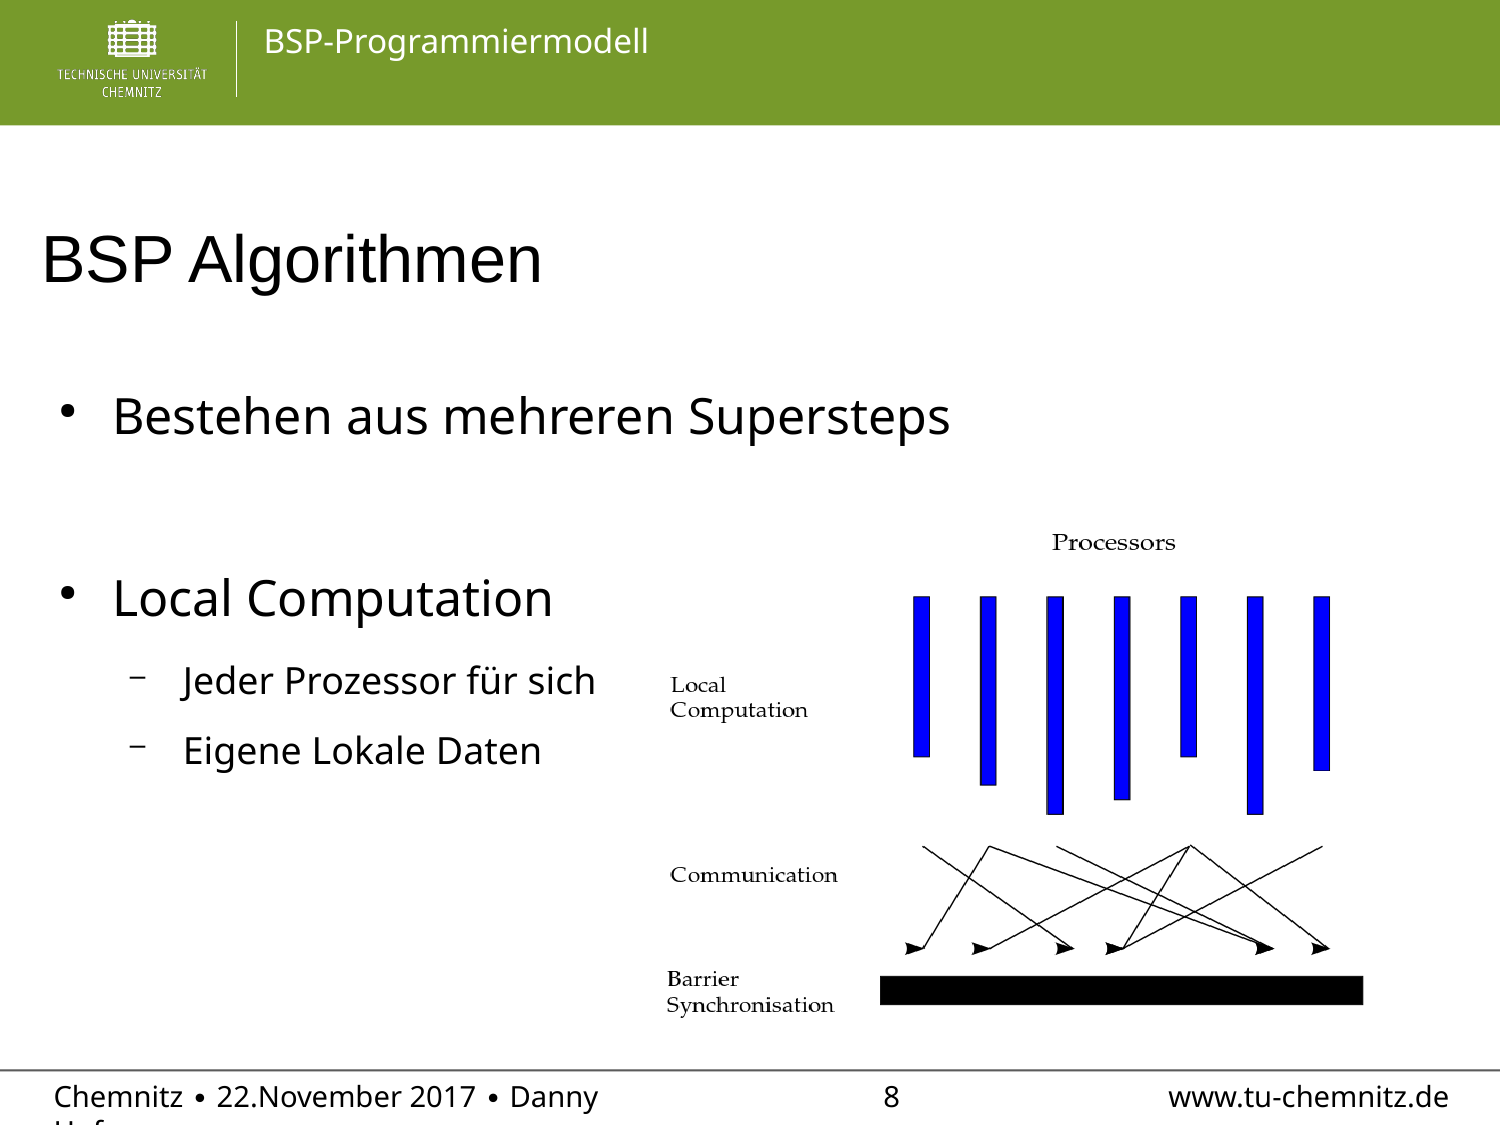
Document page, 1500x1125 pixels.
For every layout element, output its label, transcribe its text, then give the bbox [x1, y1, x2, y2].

picture [25, 0, 239, 130]
title BSP Algorithmen [41, 162, 1459, 362]
picture [614, 472, 1489, 1071]
list Bestehen aus mehreren Supersteps Local Computation Jeder Prozessor für sich Eigene Lokale Daten [41, 385, 1459, 953]
